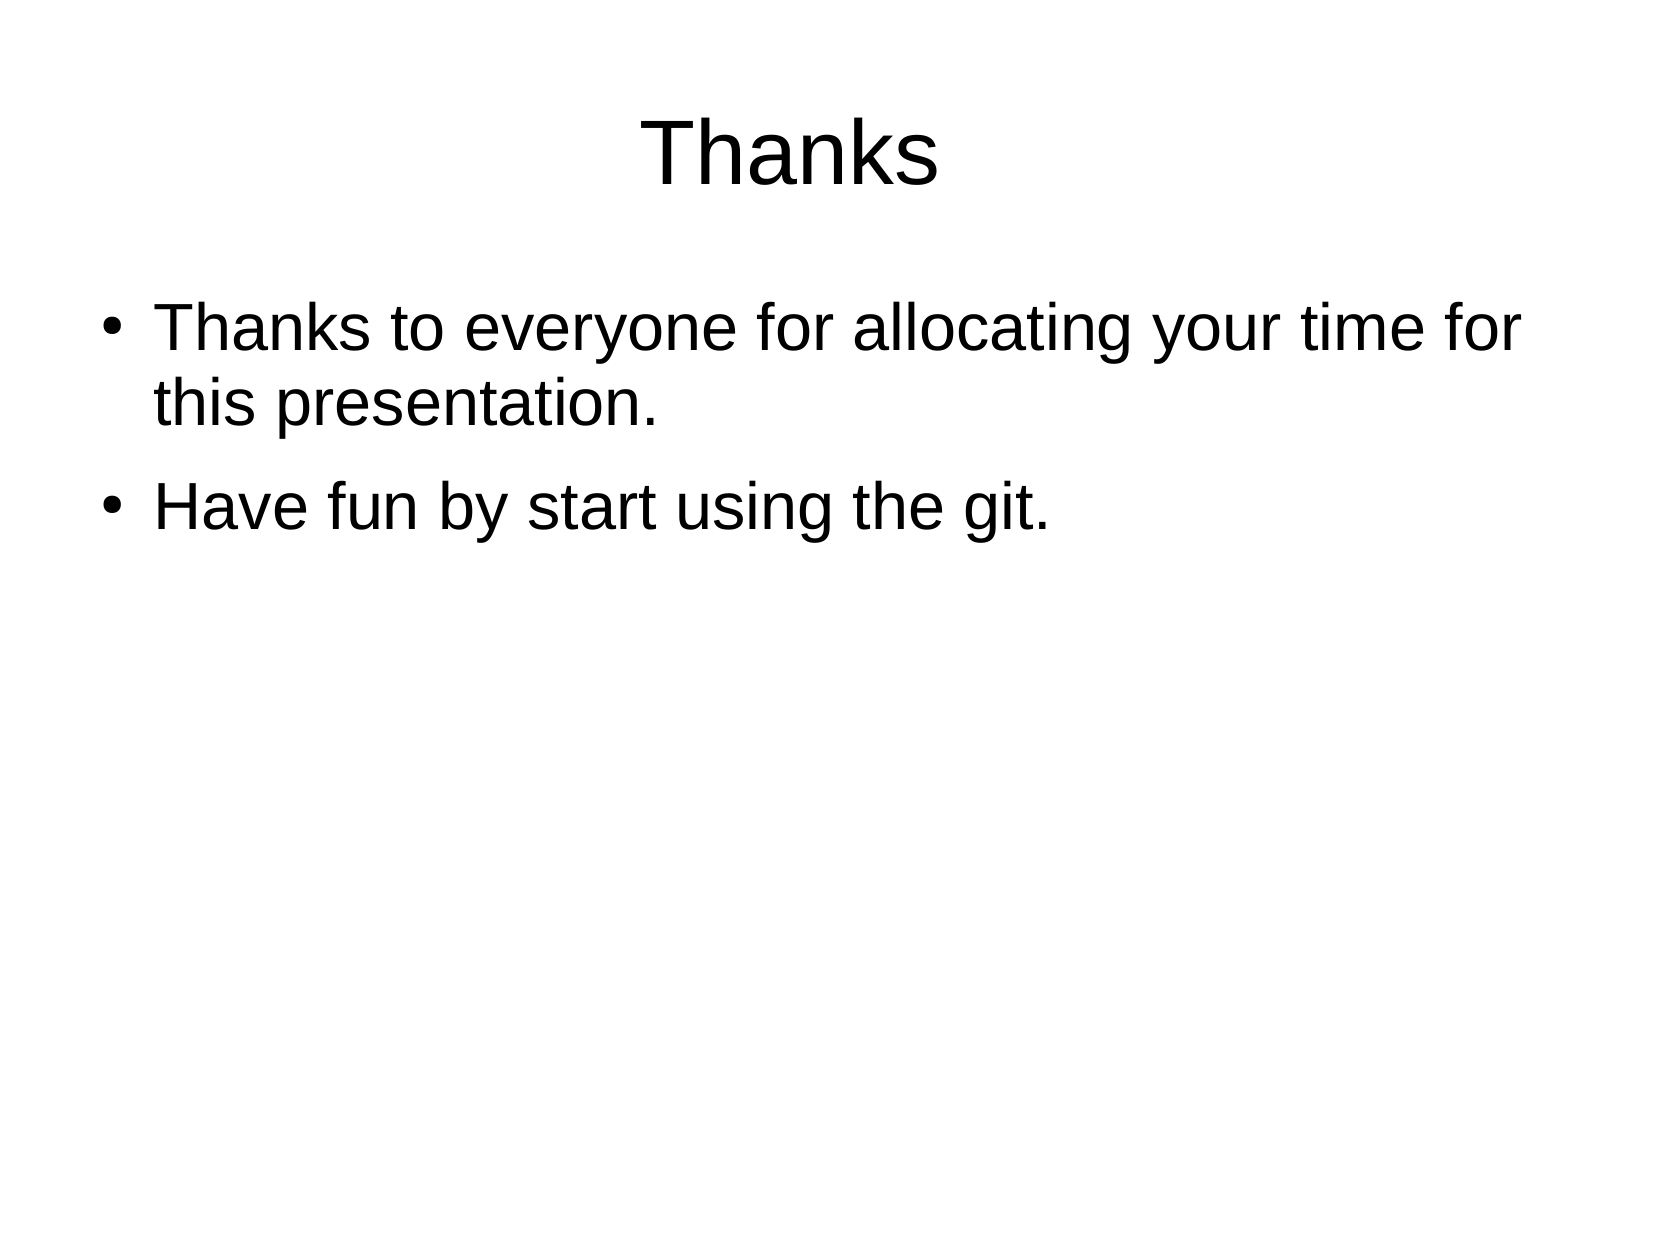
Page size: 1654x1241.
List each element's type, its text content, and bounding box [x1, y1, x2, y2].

list Thanks to everyone for allocating your time for this presentation. Have fun by start using the git. [82, 290, 1571, 1010]
title Thanks [82, 49, 1571, 257]
